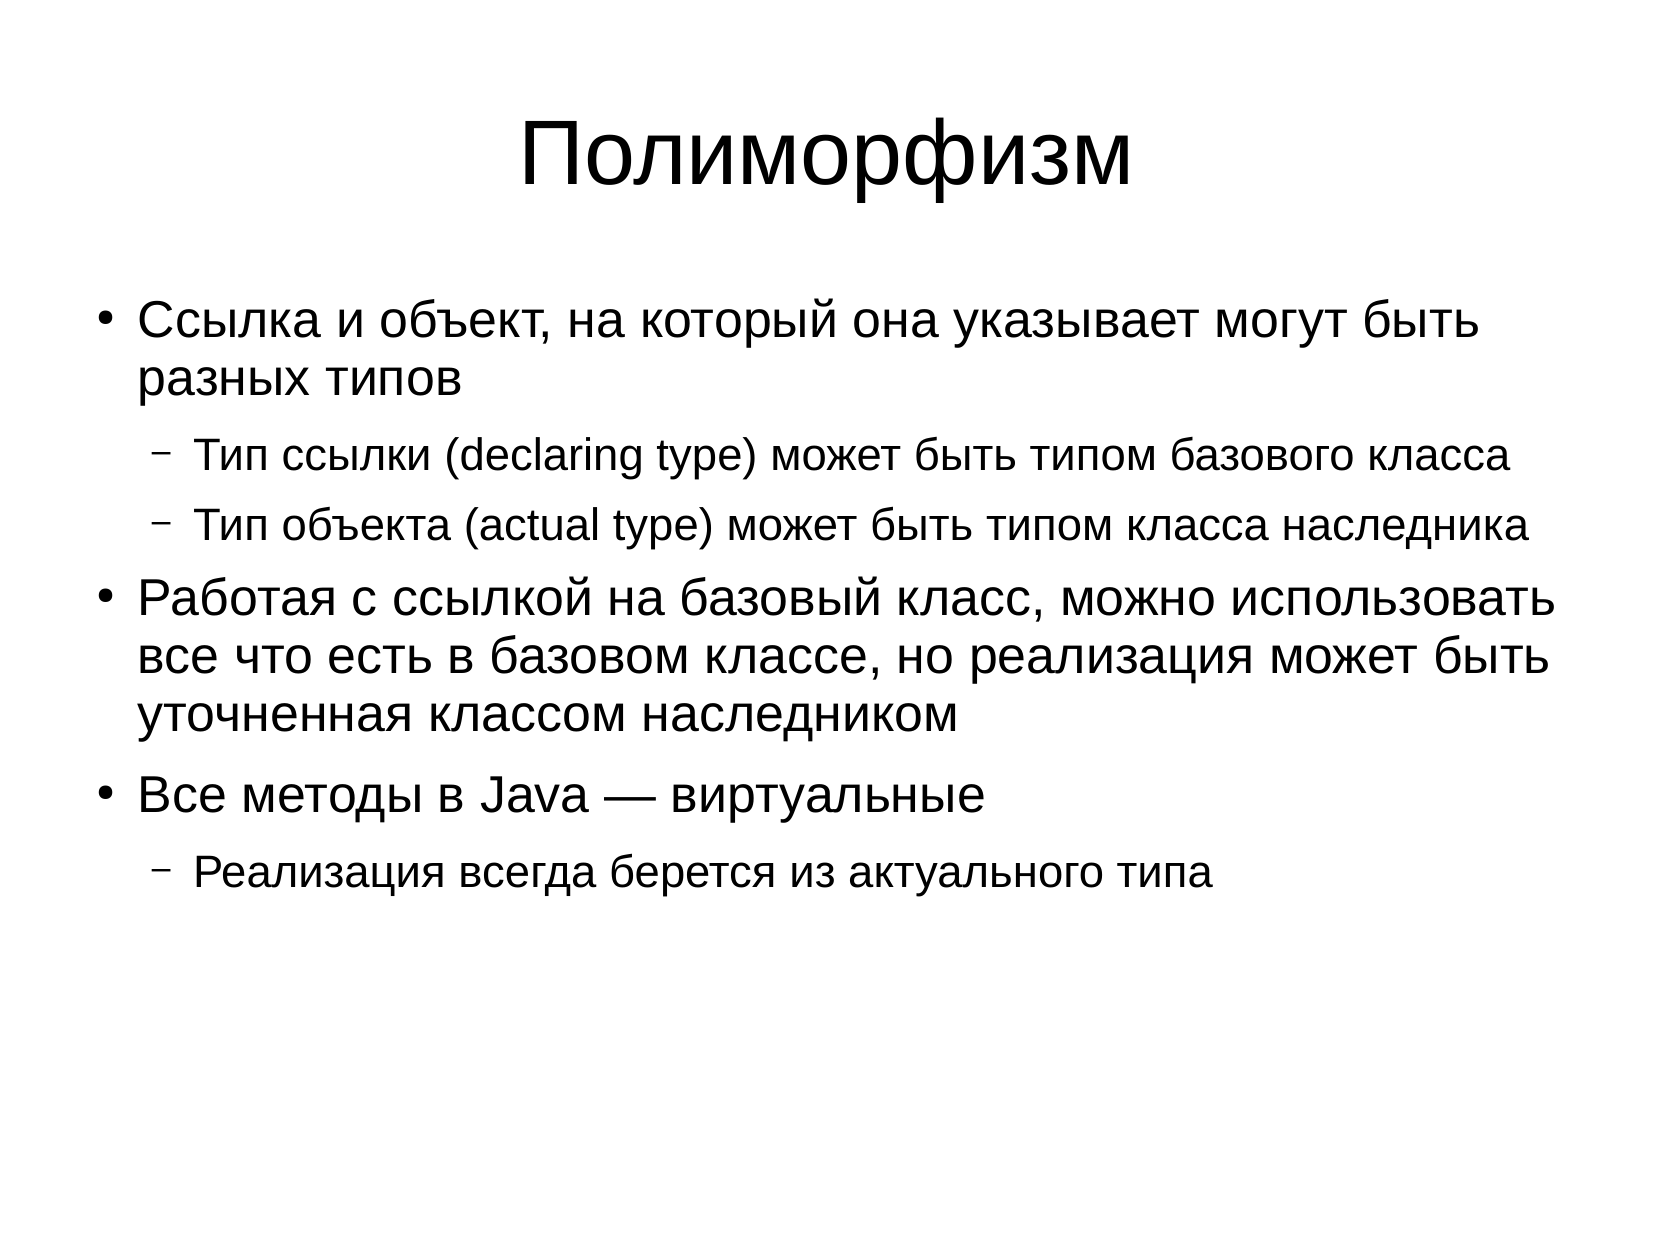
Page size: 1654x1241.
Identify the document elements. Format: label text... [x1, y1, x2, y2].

list Ссылка и объект, на который она указывает могут быть разных типов Тип ссылки (declaring type) может быть типом базового класса Тип объекта (actual type) может быть типом класса наследника Работая с ссылкой на базовый класс, можно использовать все что есть в базовом классе, но реализация может быть уточненная классом наследником Все методы в Java — виртуальные Реализация всегда берется из актуального типа [82, 290, 1571, 1010]
title Полиморфизм [82, 49, 1571, 257]
